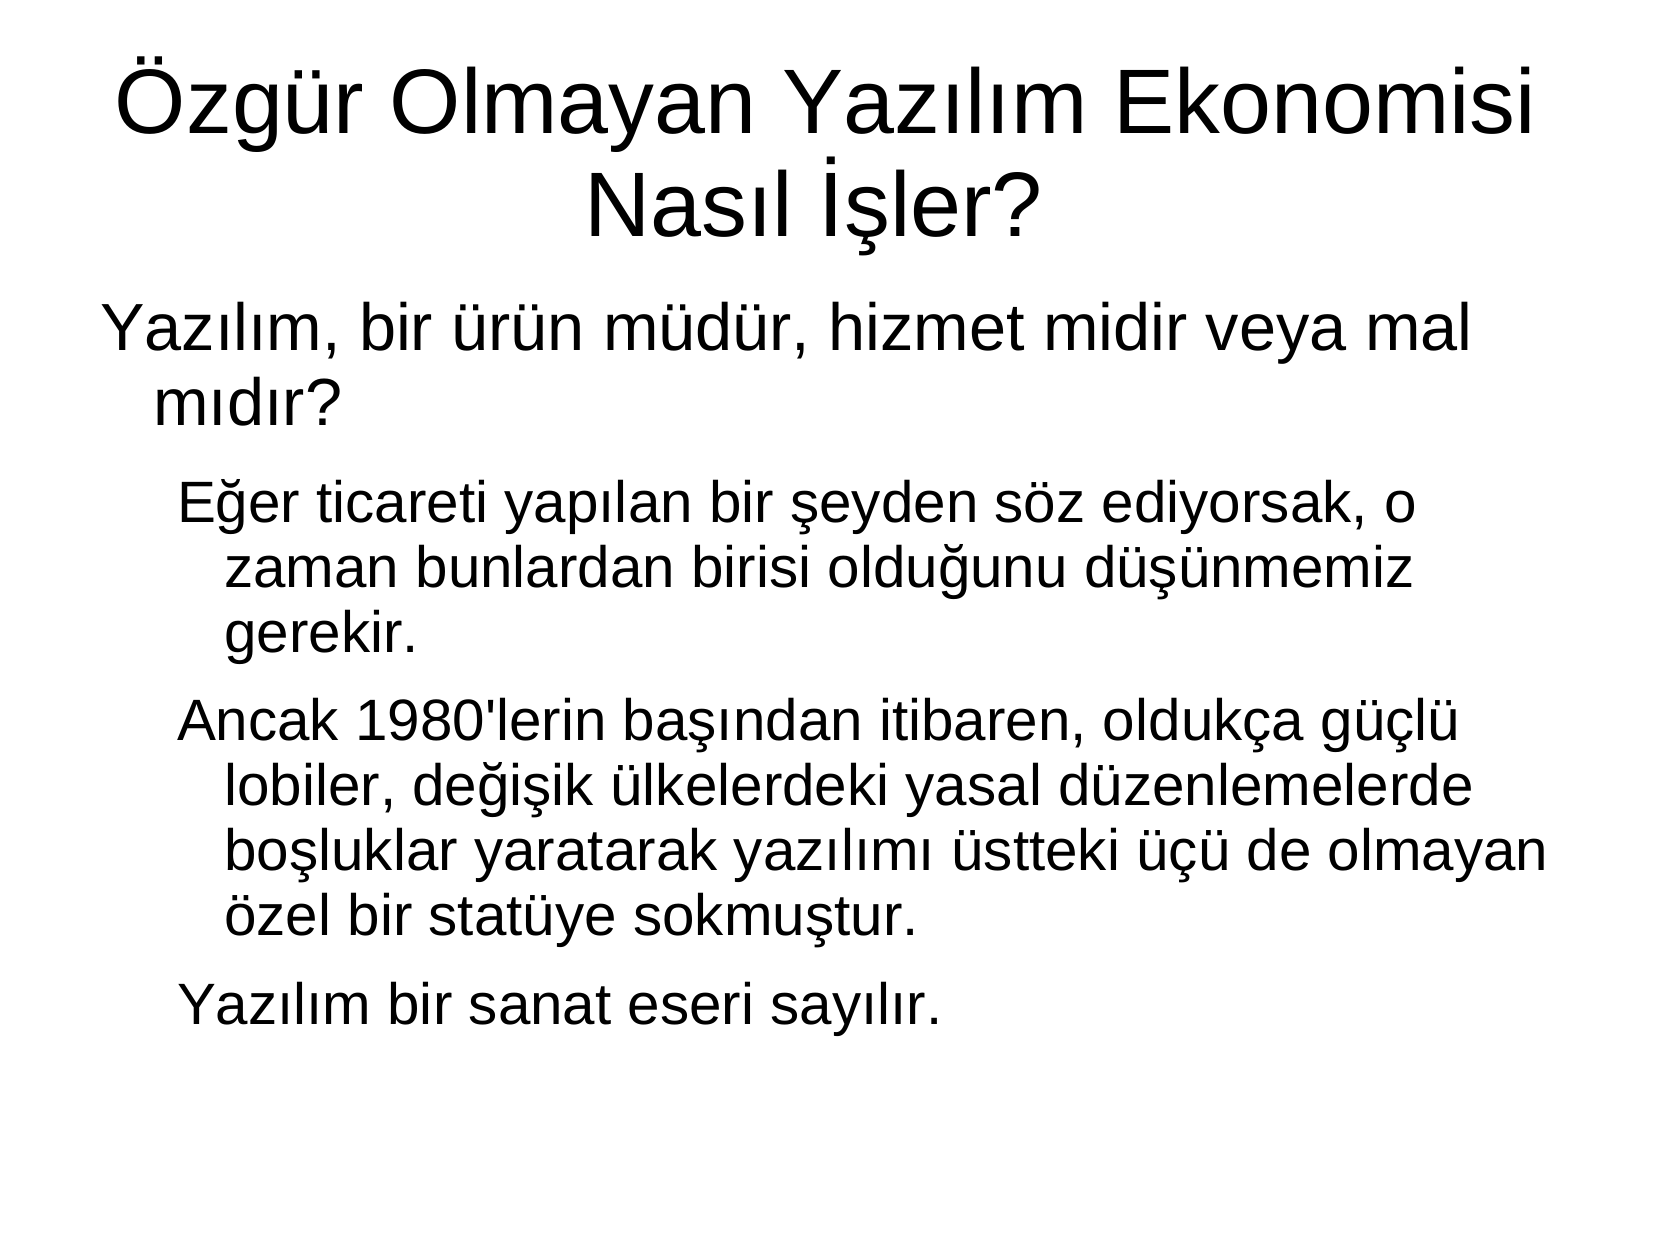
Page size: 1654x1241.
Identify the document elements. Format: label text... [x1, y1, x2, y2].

title Özgür Olmayan Yazılım Ekonomisi Nasıl İşler? [82, 39, 1571, 267]
list Yazılım, bir ürün müdür, hizmet midir veya mal mıdır? Eğer ticareti yapılan bir şeyden söz ediyorsak, o zaman bunlardan birisi olduğunu düşünmemiz gerekir. Ancak 1980'lerin başından itibaren, oldukça güçlü lobiler, değişik ülkelerdeki yasal düzenlemelerde boşluklar yaratarak yazılımı üstteki üçü de olmayan özel bir statüye sokmuştur. Yazılım bir sanat eseri sayılır. [82, 290, 1571, 1114]
